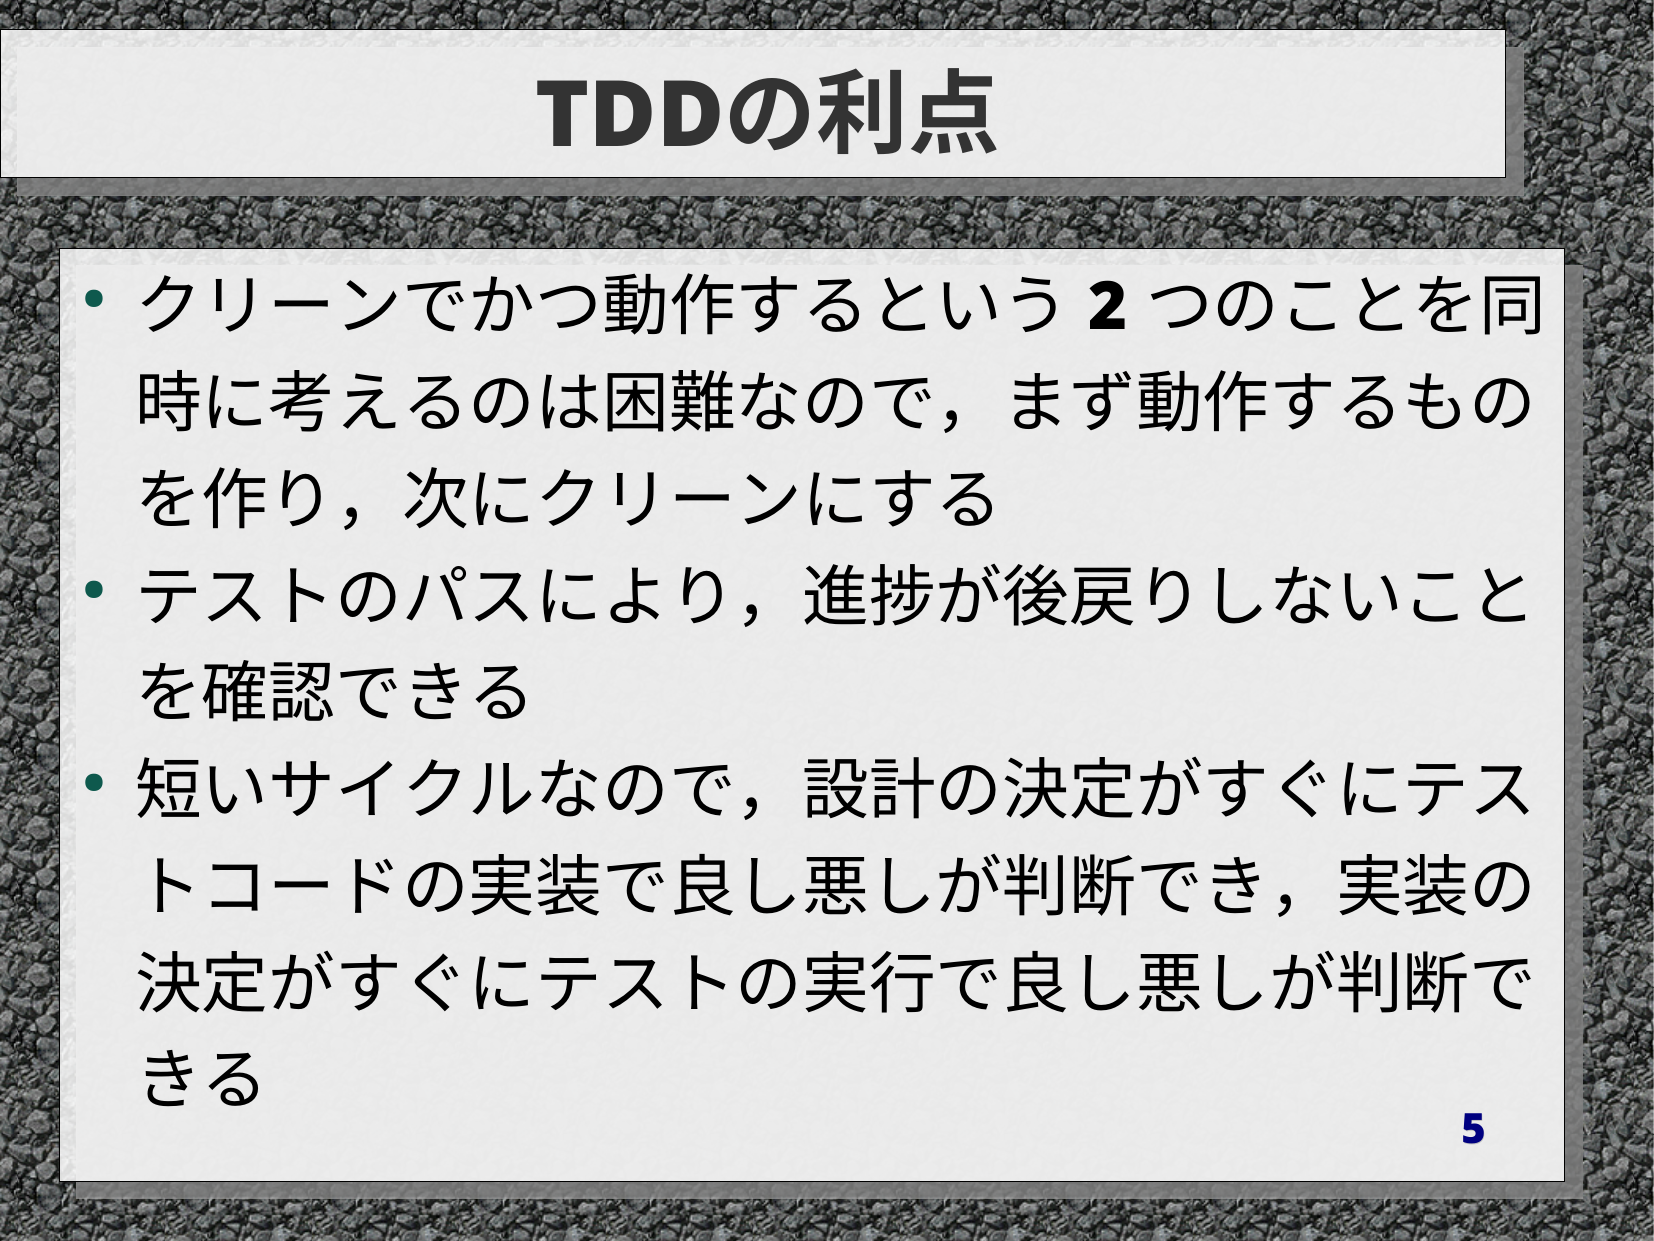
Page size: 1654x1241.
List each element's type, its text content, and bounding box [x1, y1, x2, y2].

list クリーンでかつ動作するという2つのことを同時に考えるのは困難なので，まず動作するものを作り，次にクリーンにする テストのパスにより，進捗が後戻りしないことを確認できる 短いサイクルなので，設計の決定がすぐにテストコードの実装で良し悪しが判断でき，実装の決定がすぐにテストの実行で良し悪しが判断できる [64, 252, 1565, 1155]
title TDDの利点 [29, 35, 1506, 177]
picture [0, 0, 1654, 1241]
